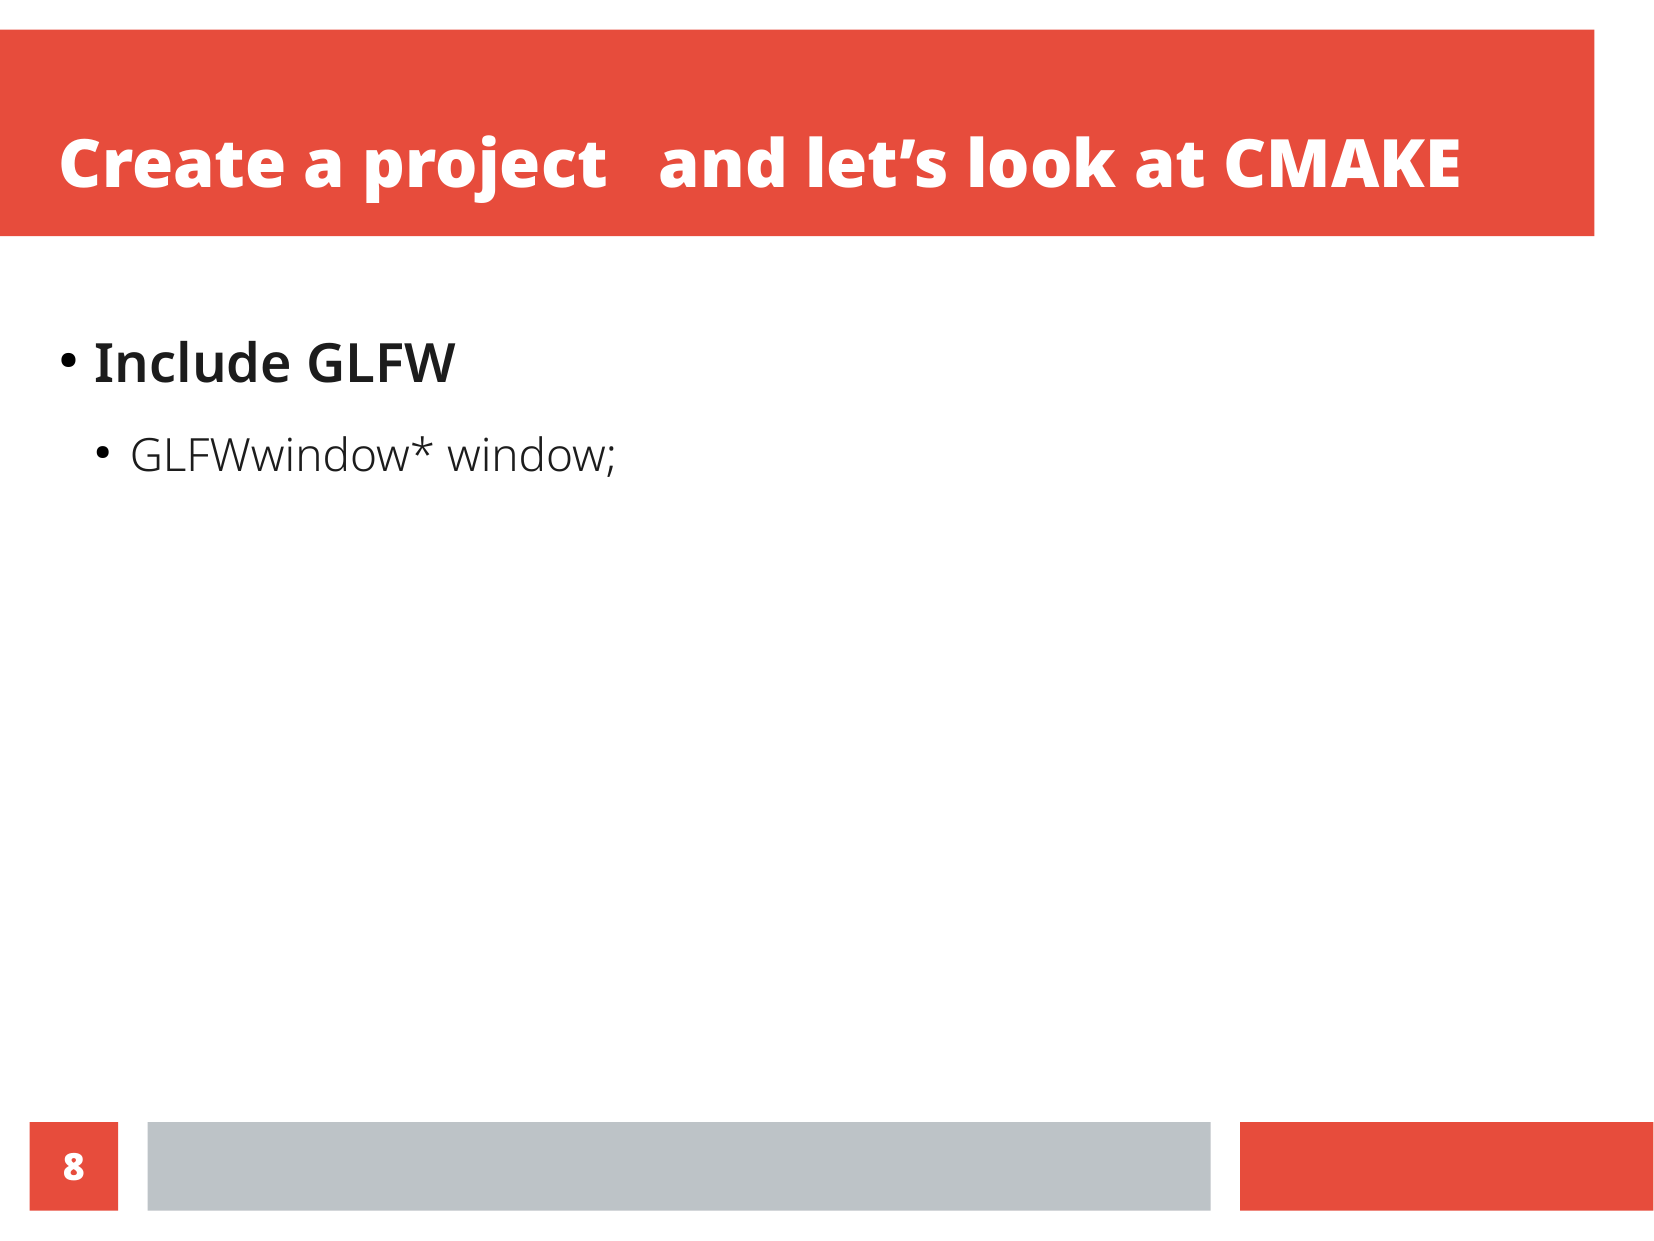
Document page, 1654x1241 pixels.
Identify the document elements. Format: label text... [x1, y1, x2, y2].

list Include GLFW GLFWwindow* window; [59, 324, 1565, 1093]
title Create a project and let’s look at CMAKE [59, 59, 1595, 207]
